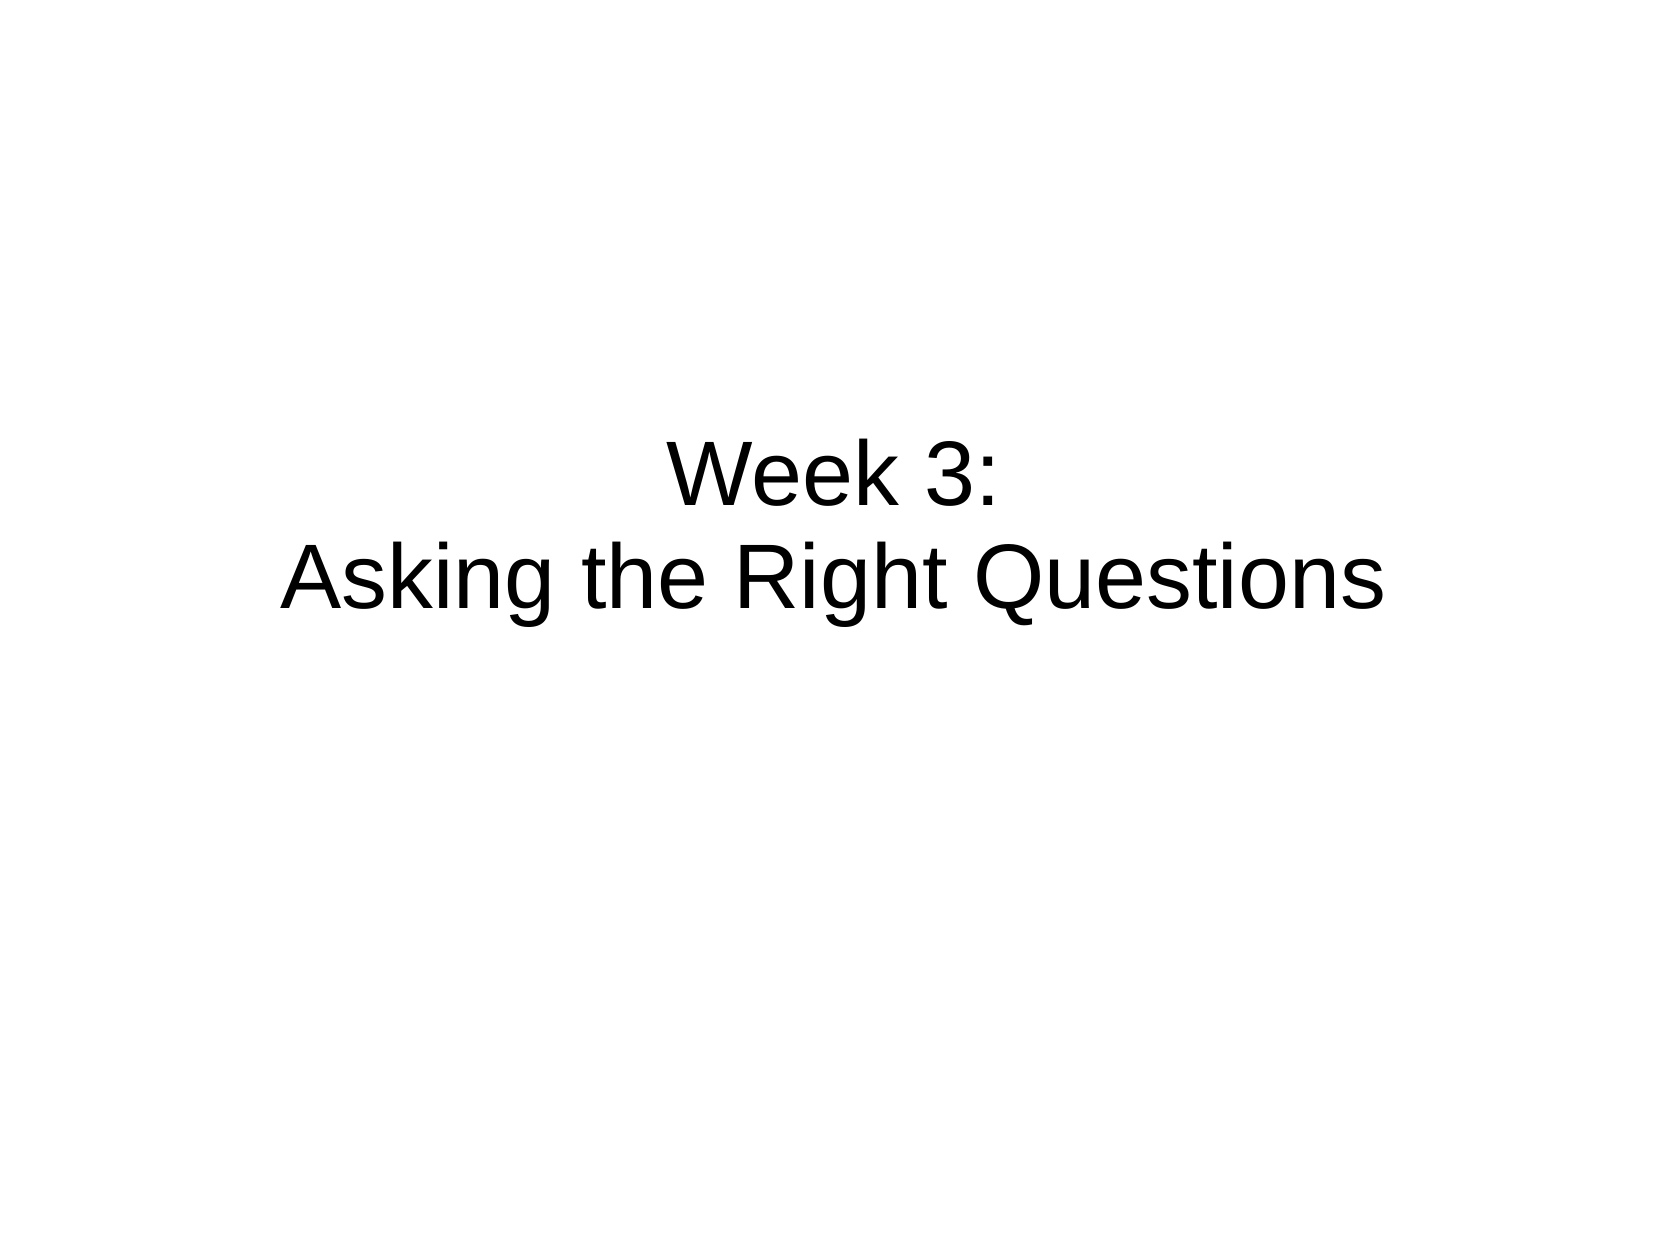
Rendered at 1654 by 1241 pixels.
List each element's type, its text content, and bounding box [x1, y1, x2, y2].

subtitle Week 3: Asking the Right Questions [90, 165, 1579, 886]
